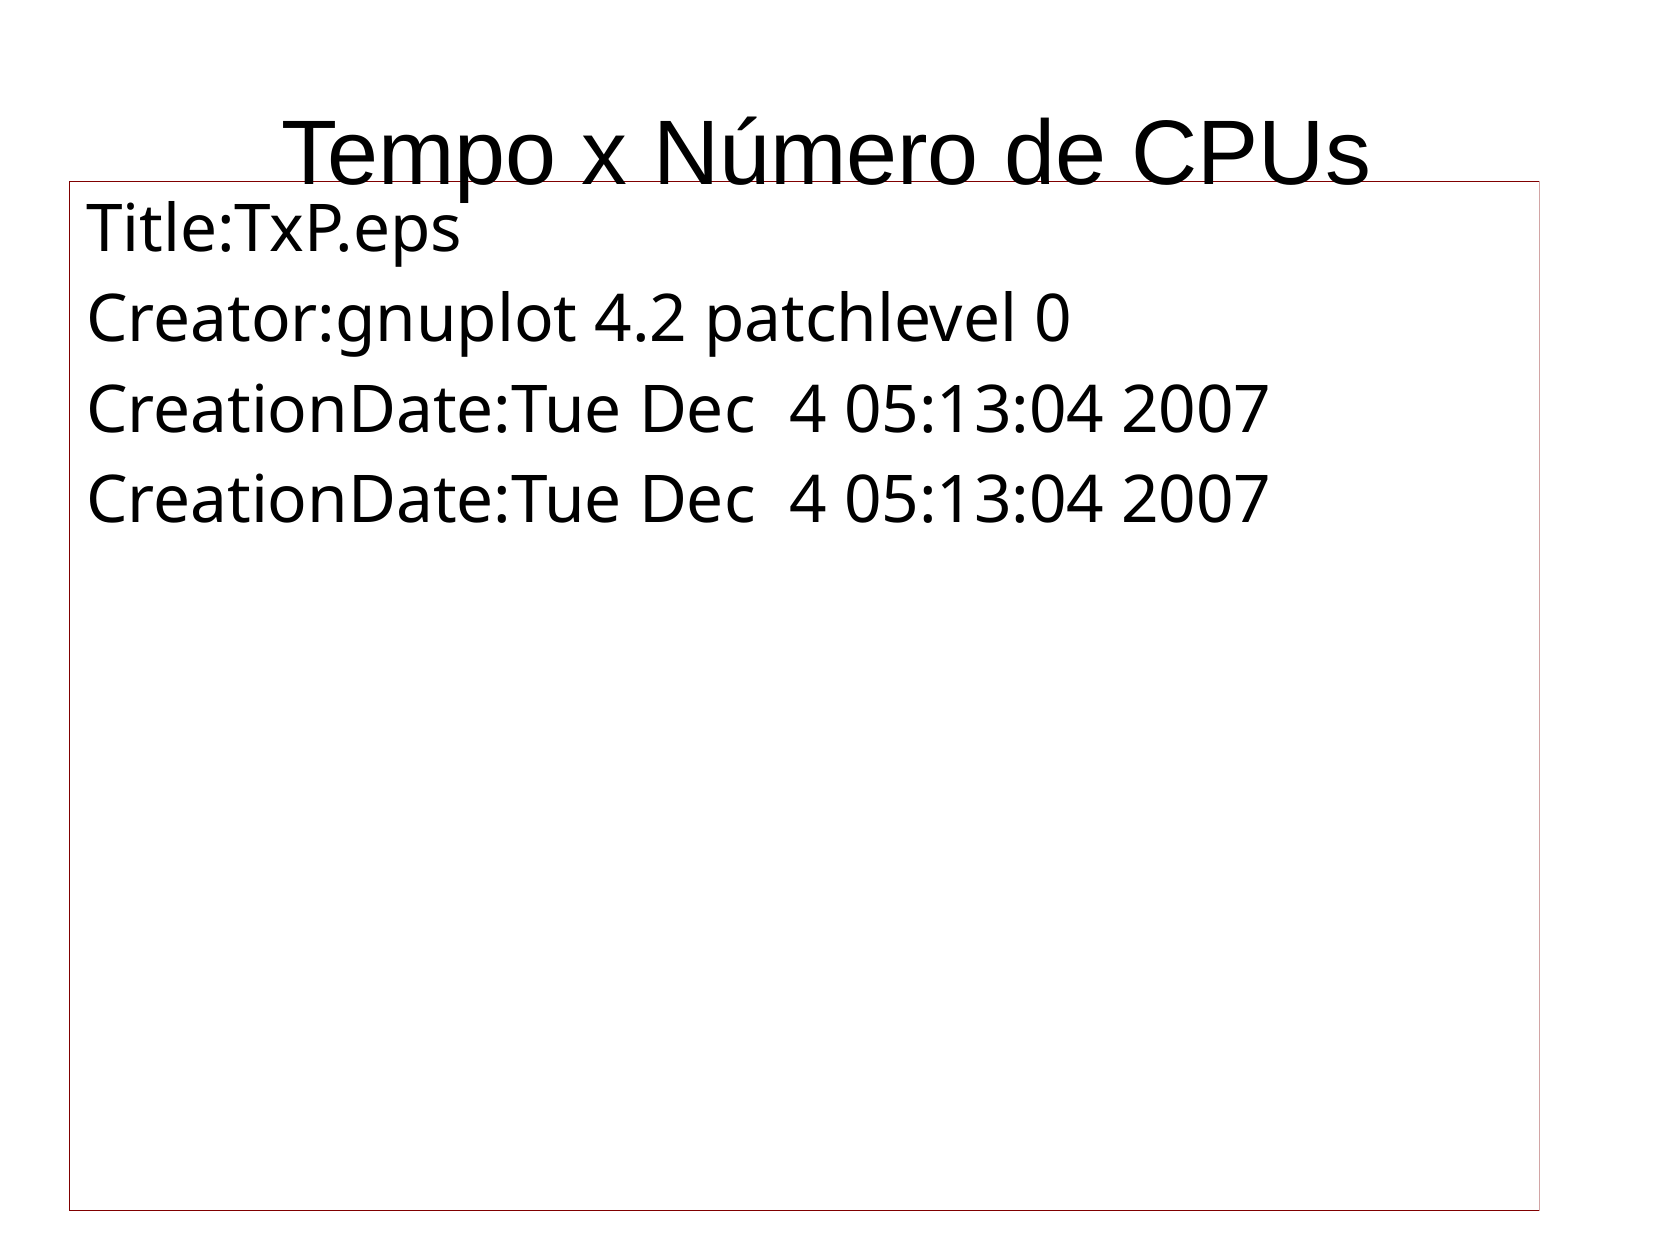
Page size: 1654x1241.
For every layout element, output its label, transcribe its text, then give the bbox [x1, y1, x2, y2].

picture [64, 177, 1540, 1211]
title Tempo x Número de CPUs [82, 56, 1571, 250]
